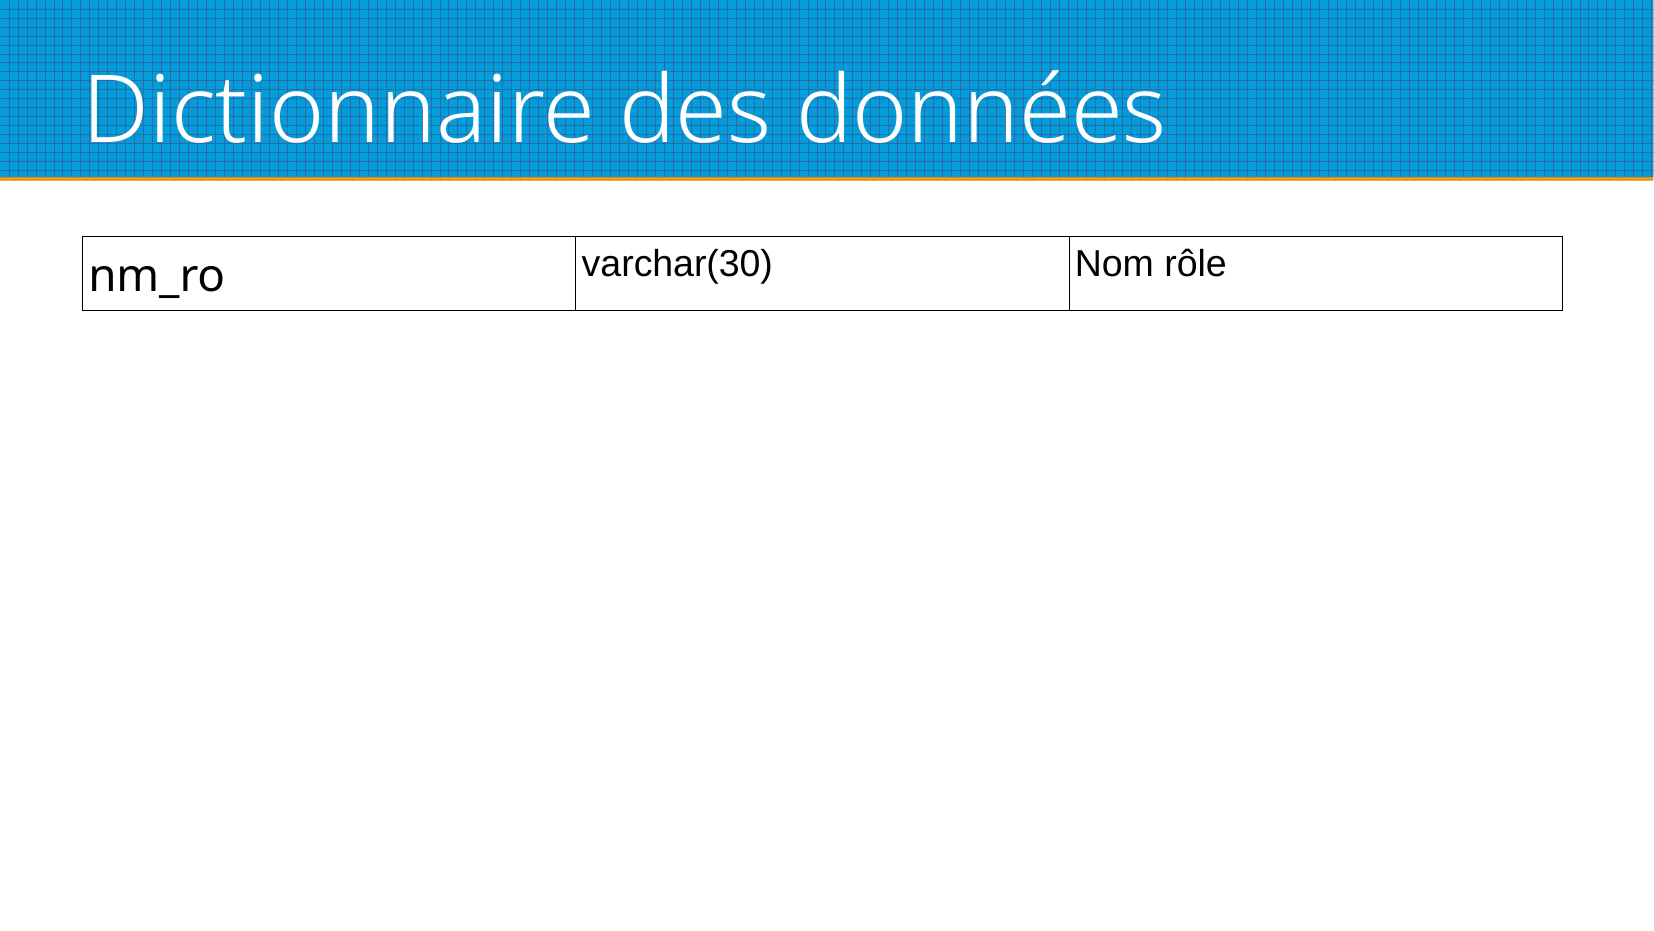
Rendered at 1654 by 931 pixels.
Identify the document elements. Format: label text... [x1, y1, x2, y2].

table_header varchar(30) [576, 237, 1069, 310]
table_header Nom rôle [1070, 237, 1562, 310]
table_header nm_ro [83, 237, 575, 310]
title Dictionnaire des données [82, 14, 1571, 171]
